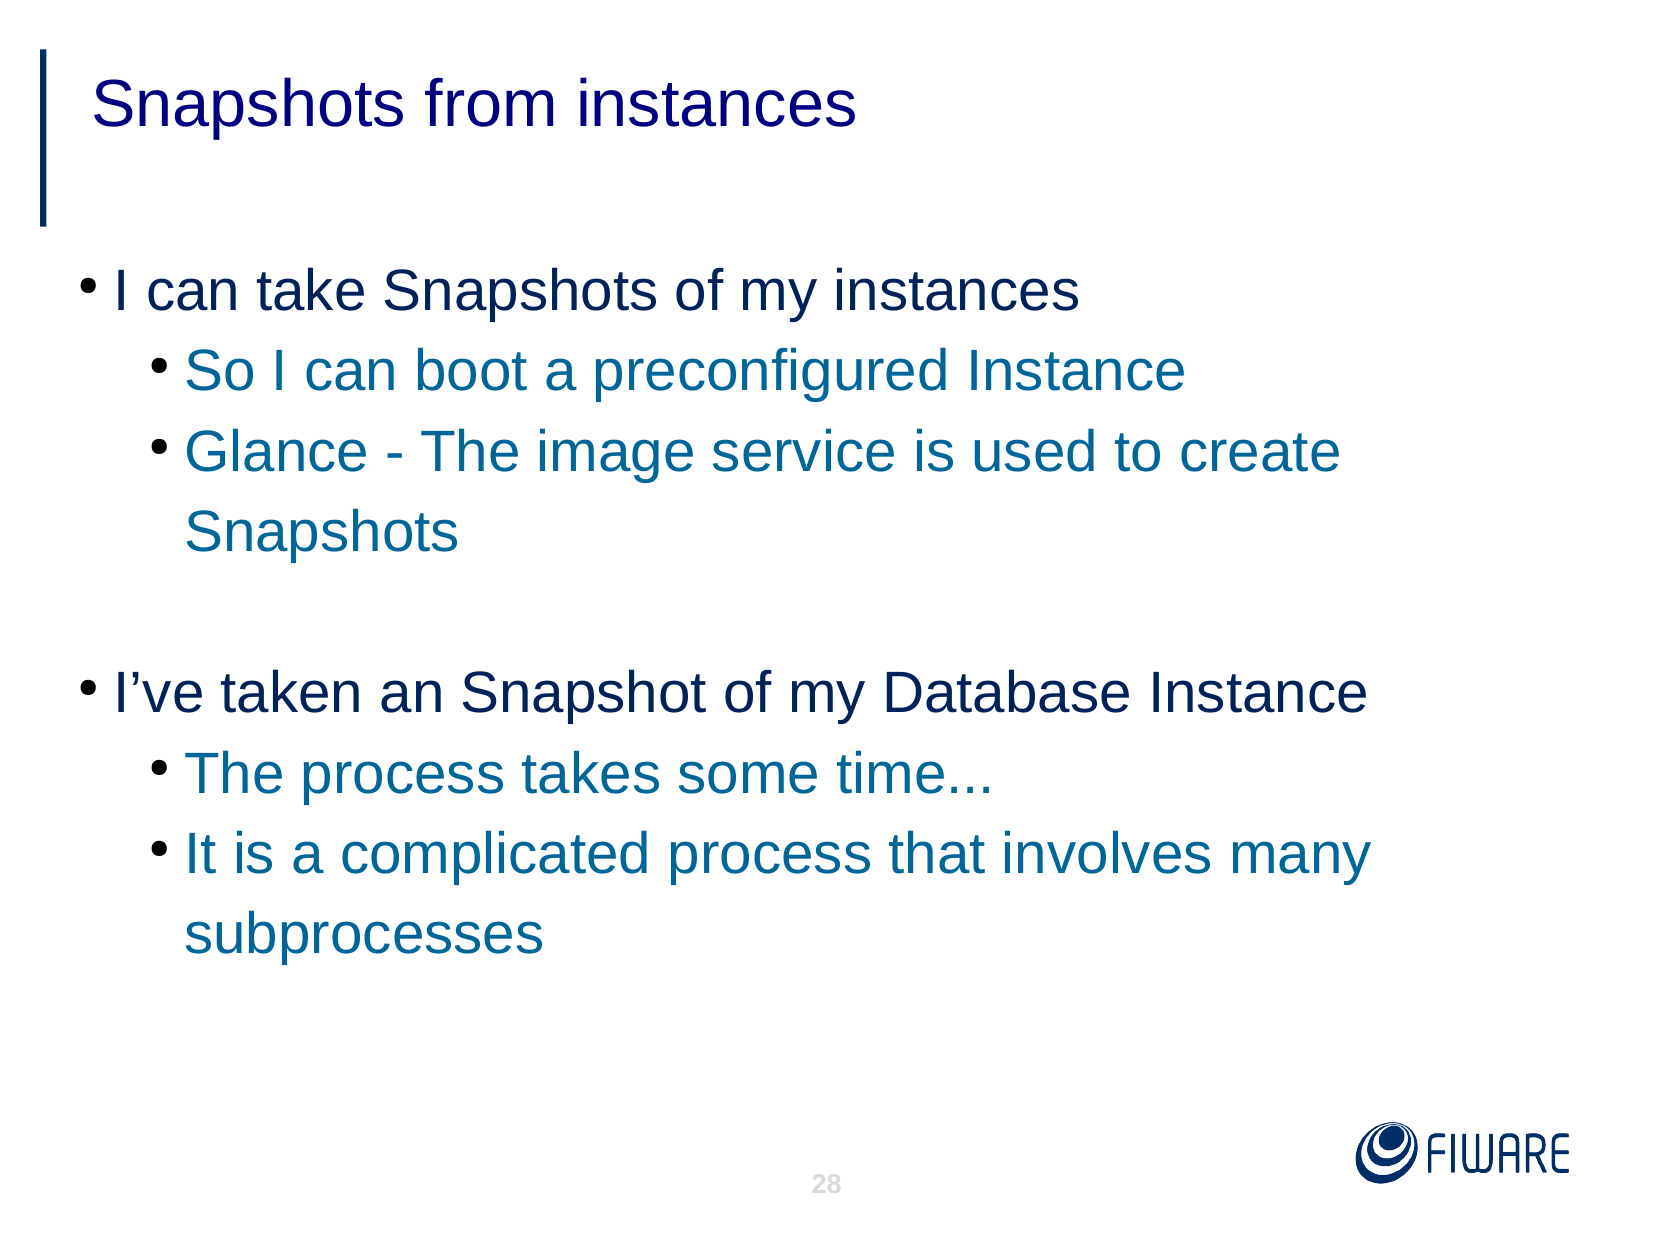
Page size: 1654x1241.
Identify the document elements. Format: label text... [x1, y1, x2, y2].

title Snapshots from instances [76, 51, 1408, 196]
slide_number <number> [733, 1149, 921, 1216]
text_box I can take Snapshots of my instances So I can boot a preconfigured Instance Glance - The image service is used to create Snapshots I’ve taken an Snapshot of my Database Instance The process takes some time... It is a complicated process that involves many subprocesses [63, 234, 1573, 973]
picture [1351, 1116, 1575, 1188]
